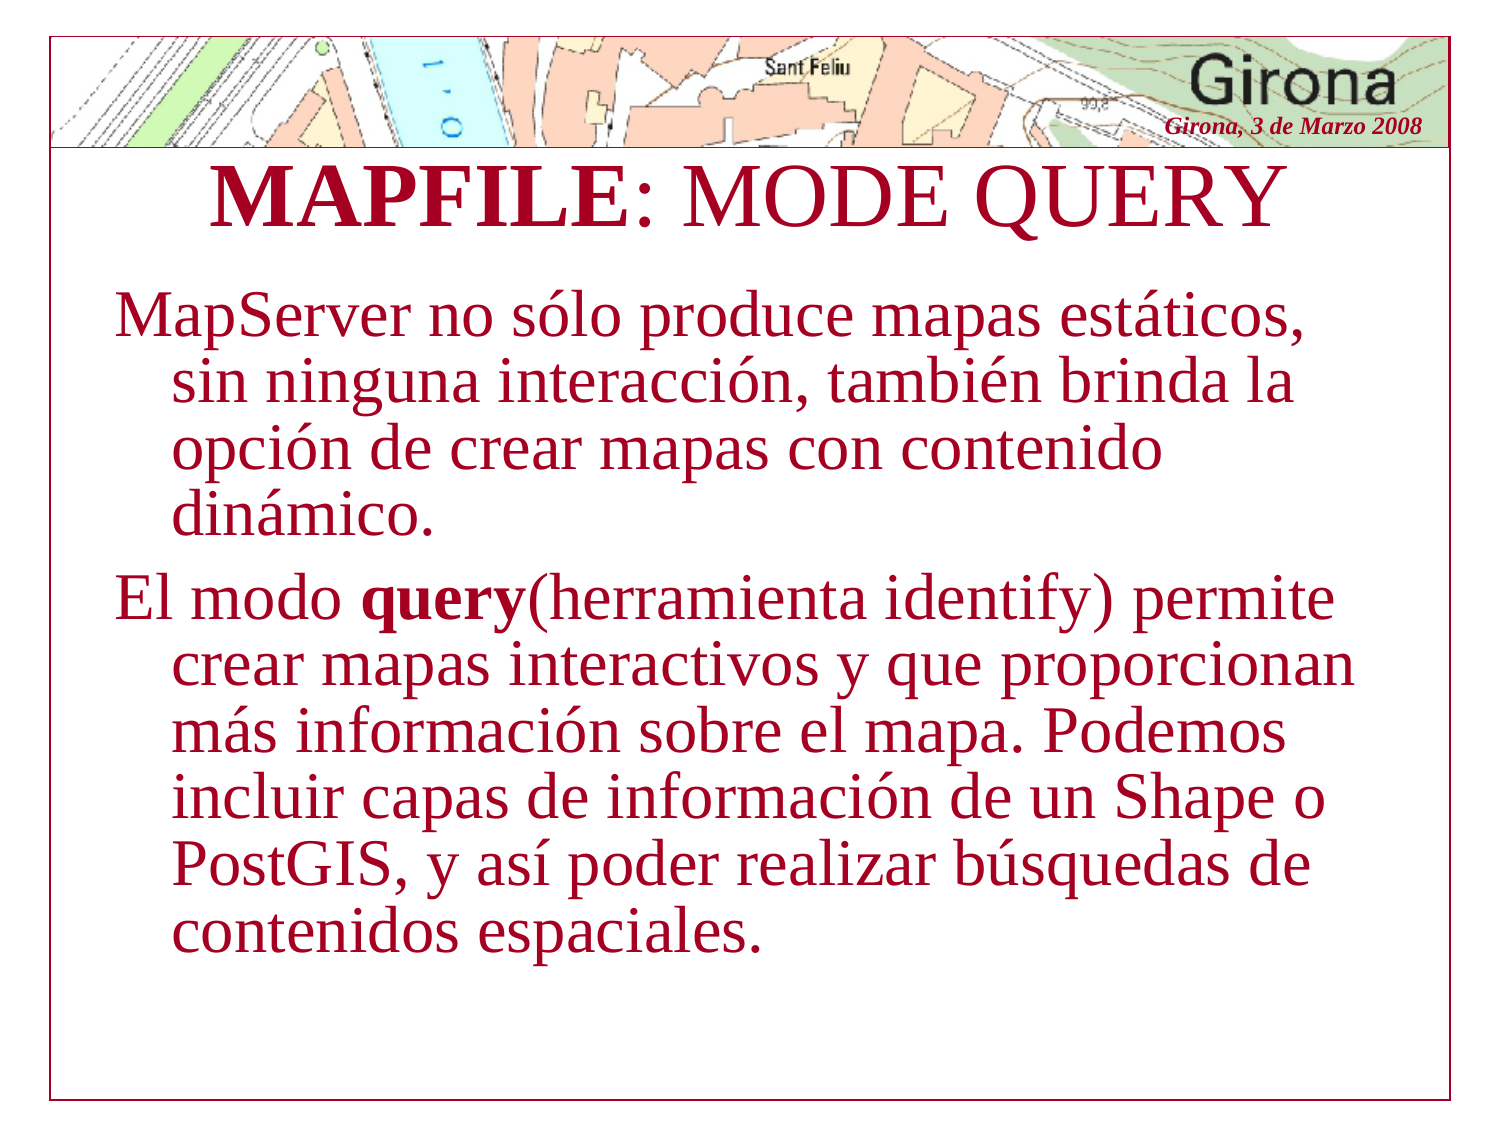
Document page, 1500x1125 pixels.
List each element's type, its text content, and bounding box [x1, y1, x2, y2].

list MapServer no sólo produce mapas estáticos, sin ninguna interacción, también brinda la opción de crear mapas con contenido dinámico. El modo query(herramienta identify) permite crear mapas interactivos y que proporcionan más información sobre el mapa. Podemos incluir capas de información de un Shape o PostGIS, y así poder realizar búsquedas de contenidos espaciales. [99, 278, 1388, 1099]
picture [51, 37, 1448, 147]
text_box MAPFILE: MODE QUERY [76, 112, 1424, 278]
